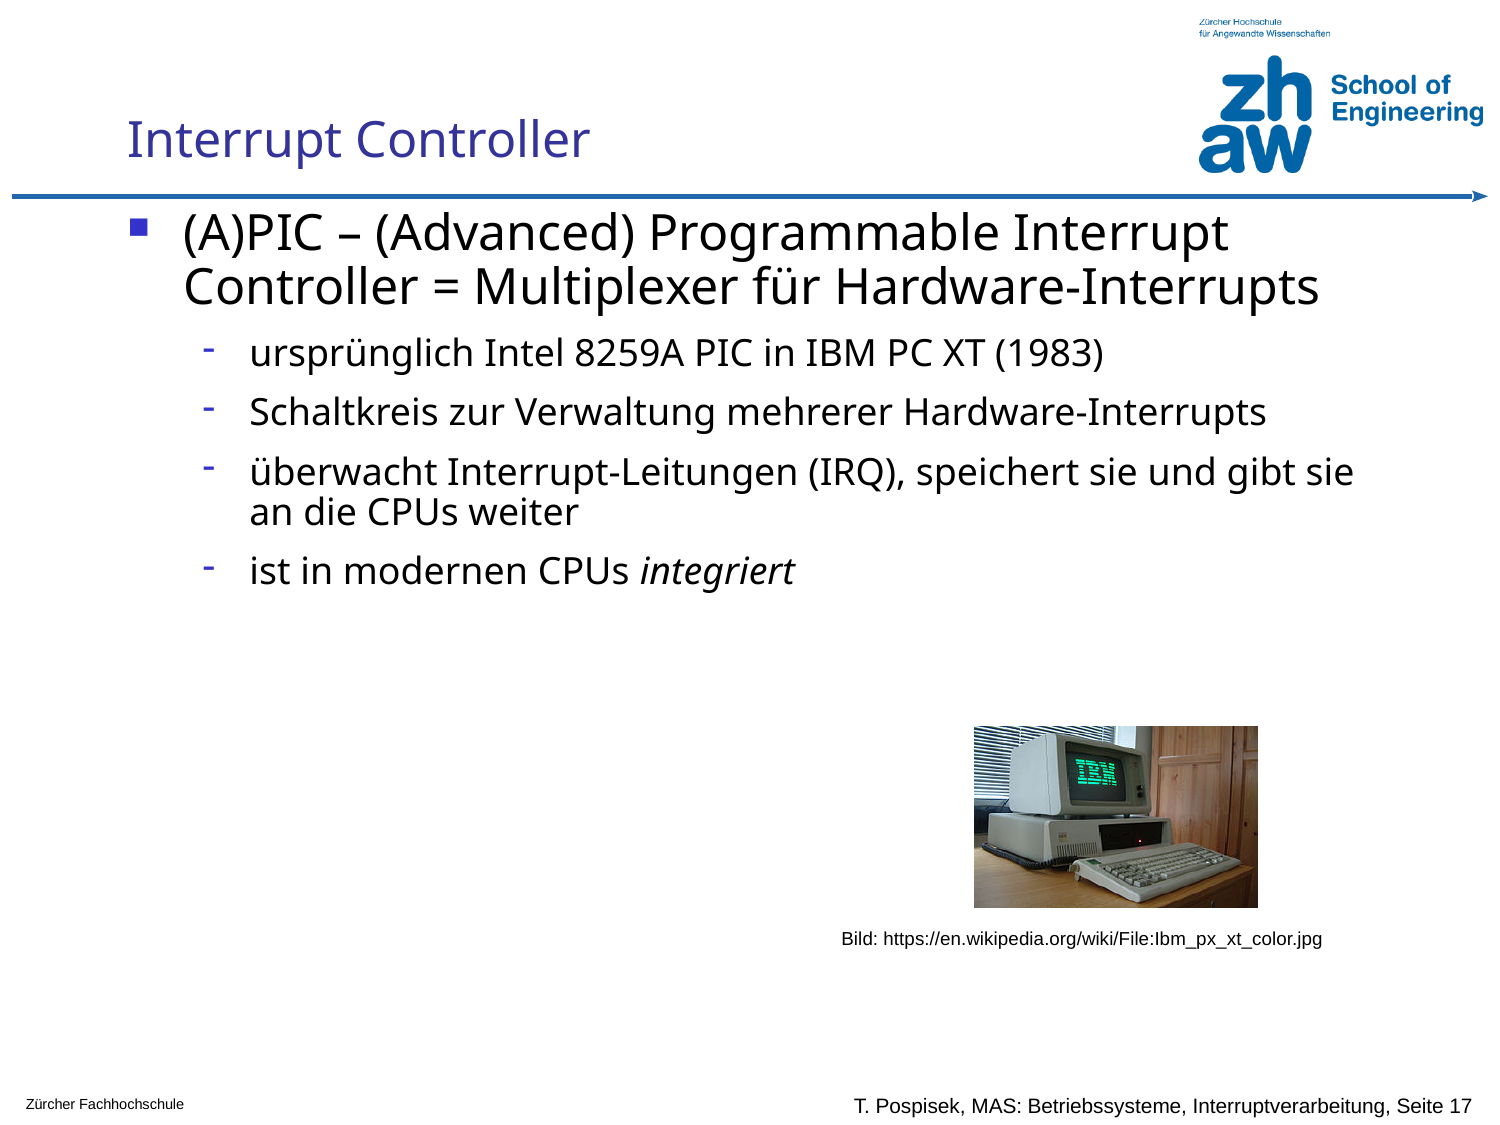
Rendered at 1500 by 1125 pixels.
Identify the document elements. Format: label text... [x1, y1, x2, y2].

picture [974, 726, 1258, 909]
picture [1199, 19, 1483, 173]
list (A)PIC – (Advanced) Programmable Interrupt Controller = Multiplexer für Hardware-Interrupts ursprünglich Intel 8259A PIC in IBM PC XT (1983) Schaltkreis zur Verwaltung mehrerer Hardware-Interrupts überwacht Interrupt-Leitungen (IRQ), speichert sie und gibt sie an die CPUs weiter ist in modernen CPUs integriert [112, 200, 1375, 938]
title Interrupt Controller [112, 50, 1391, 175]
text_box Bild: https://en.wikipedia.org/wiki/File:Ibm_px_xt_color.jpg [826, 921, 1338, 958]
